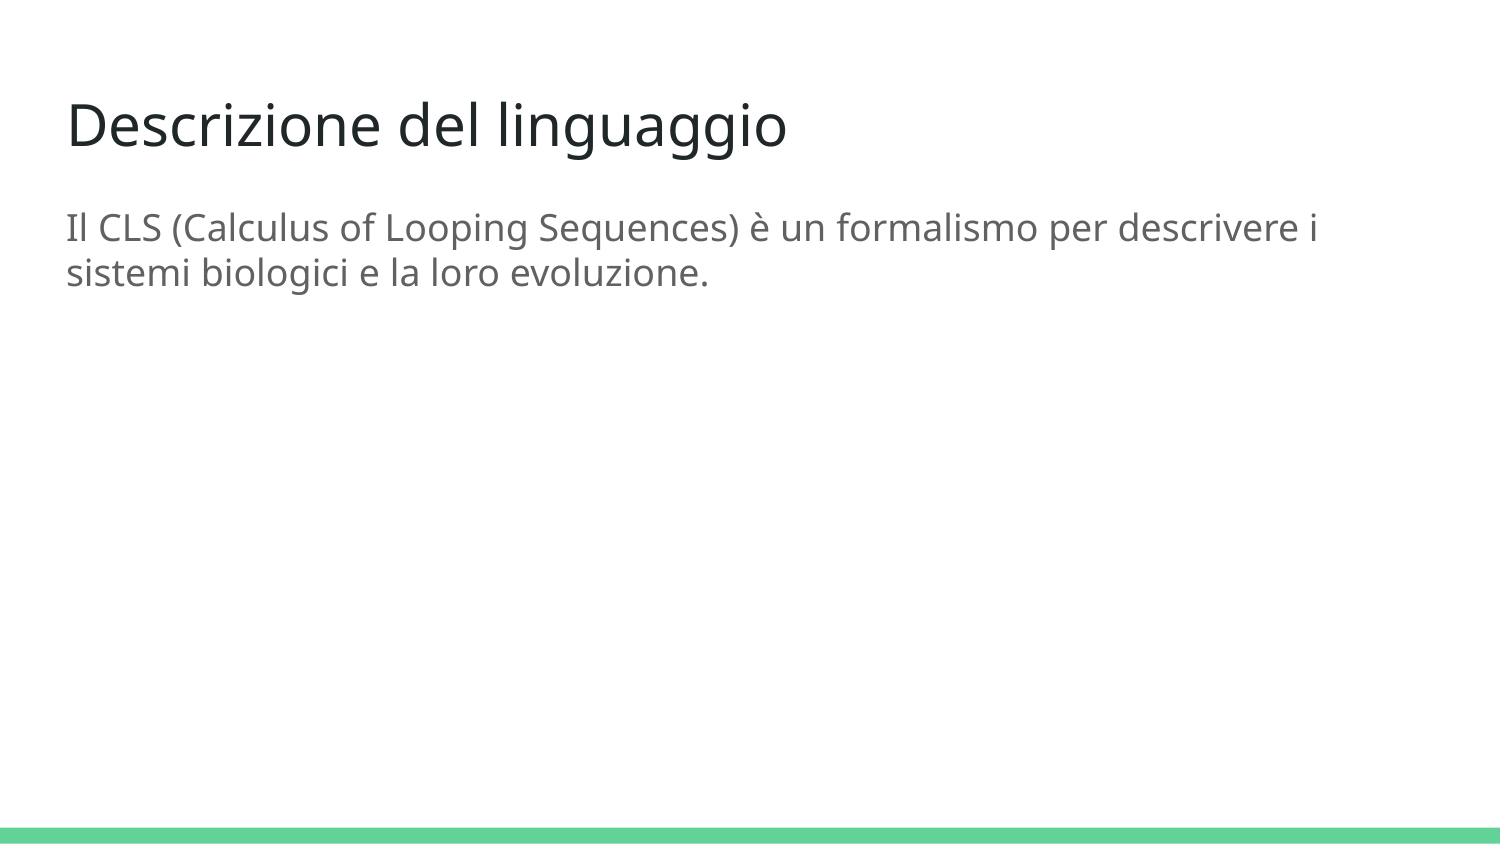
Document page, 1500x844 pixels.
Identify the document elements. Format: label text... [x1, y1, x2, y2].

list Il CLS (Calculus of Looping Sequences) è un formalismo per descrivere i sistemi biologici e la loro evoluzione. [51, 189, 1449, 750]
title Descrizione del linguaggio [51, 72, 1449, 167]
